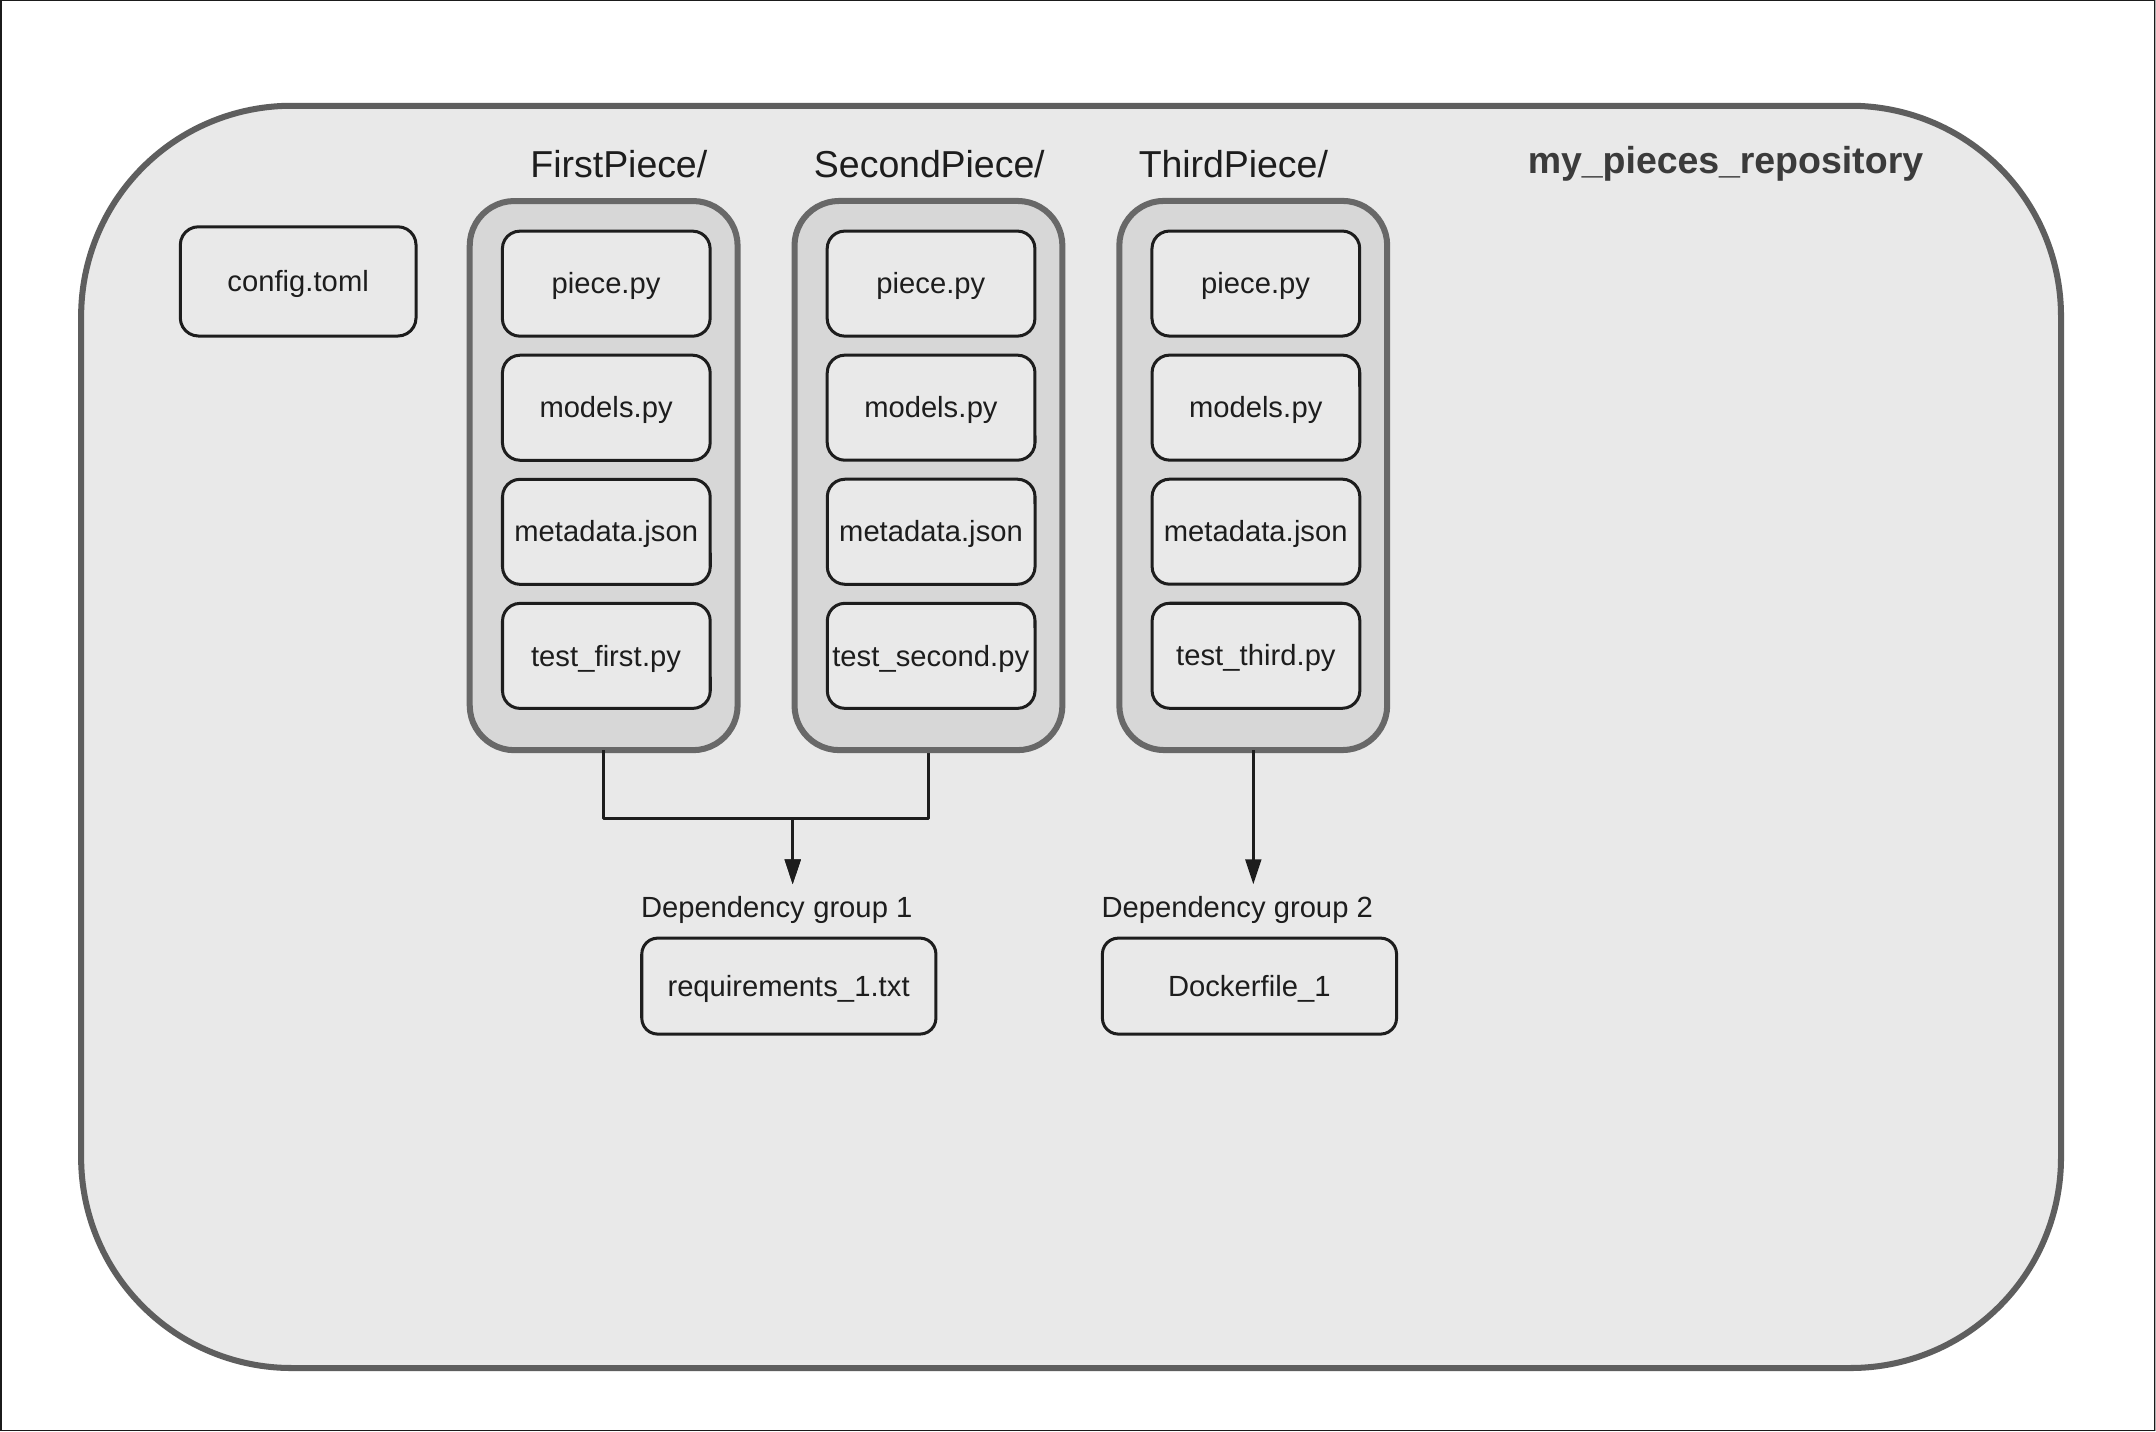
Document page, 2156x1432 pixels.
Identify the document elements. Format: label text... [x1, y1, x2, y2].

text_box my_pieces_repository [1513, 131, 1956, 189]
text_box [81, 105, 2062, 1369]
